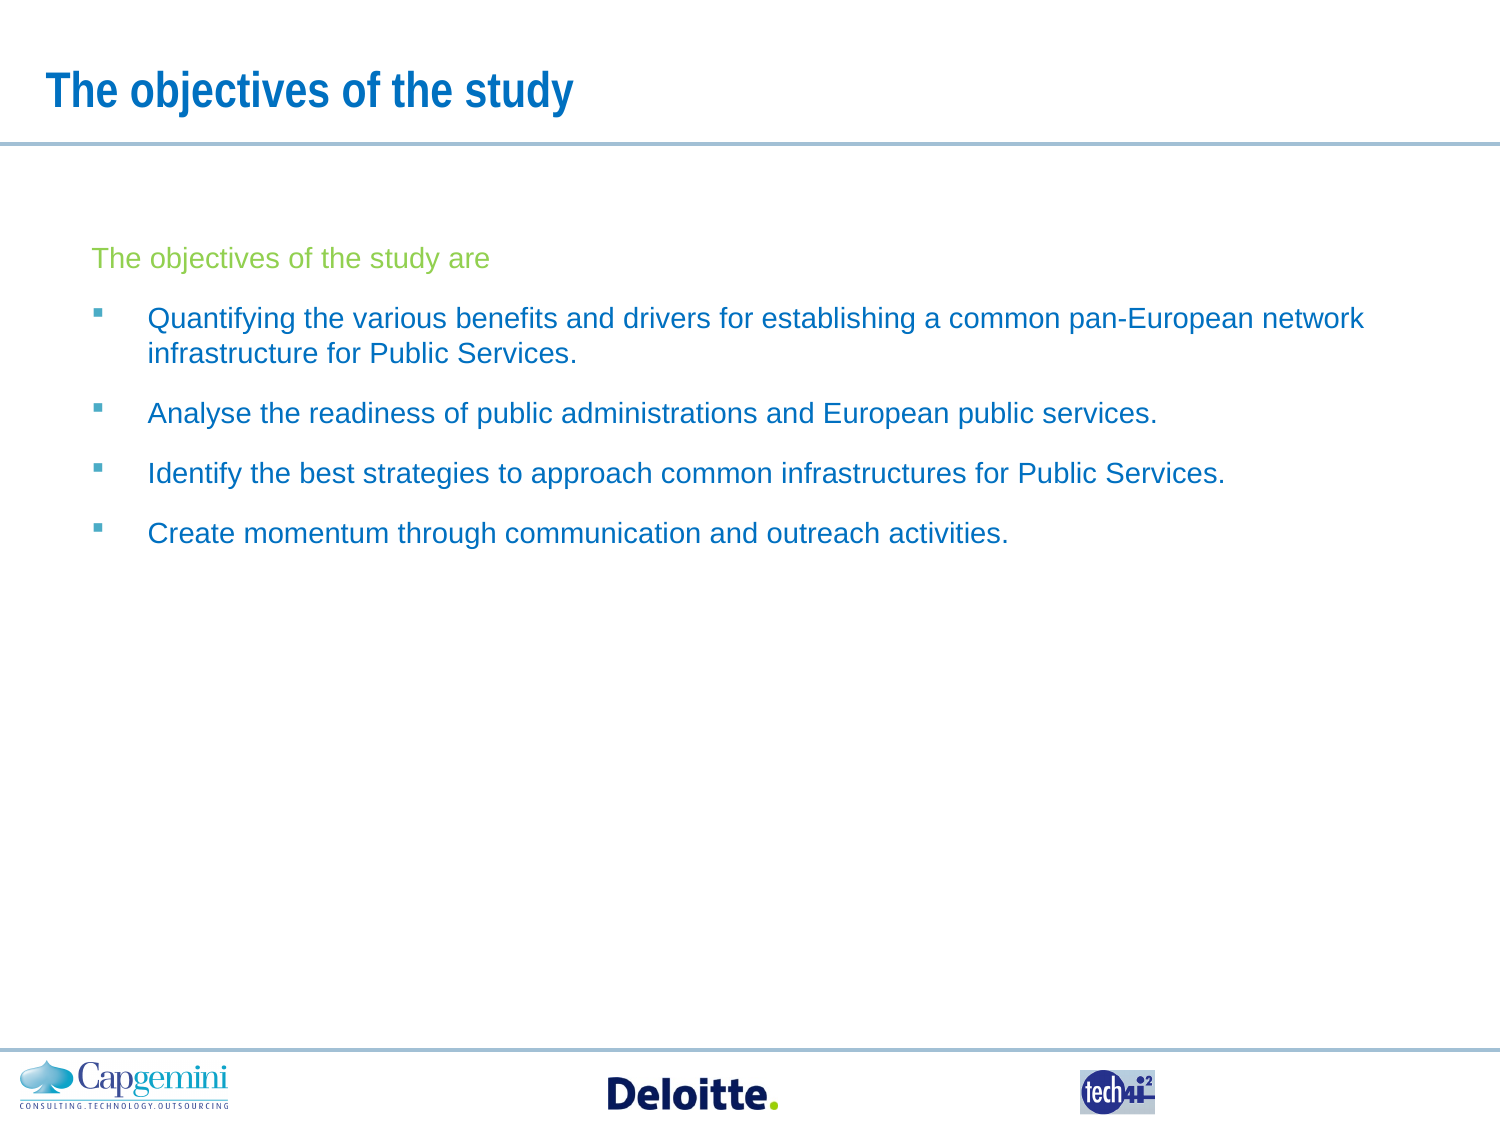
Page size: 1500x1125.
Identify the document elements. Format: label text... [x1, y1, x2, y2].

list The objectives of the study are Quantifying the various benefits and drivers for establishing a common pan-European network infrastructure for Public Services. Analyse the readiness of public administrations and European public services. Identify the best strategies to approach common infrastructures for Public Services. Create momentum through communication and outreach activities. [76, 231, 1441, 878]
picture [20, 1060, 228, 1109]
title The objectives of the study [30, 0, 1500, 126]
picture [1080, 1070, 1155, 1115]
picture [608, 1077, 778, 1110]
